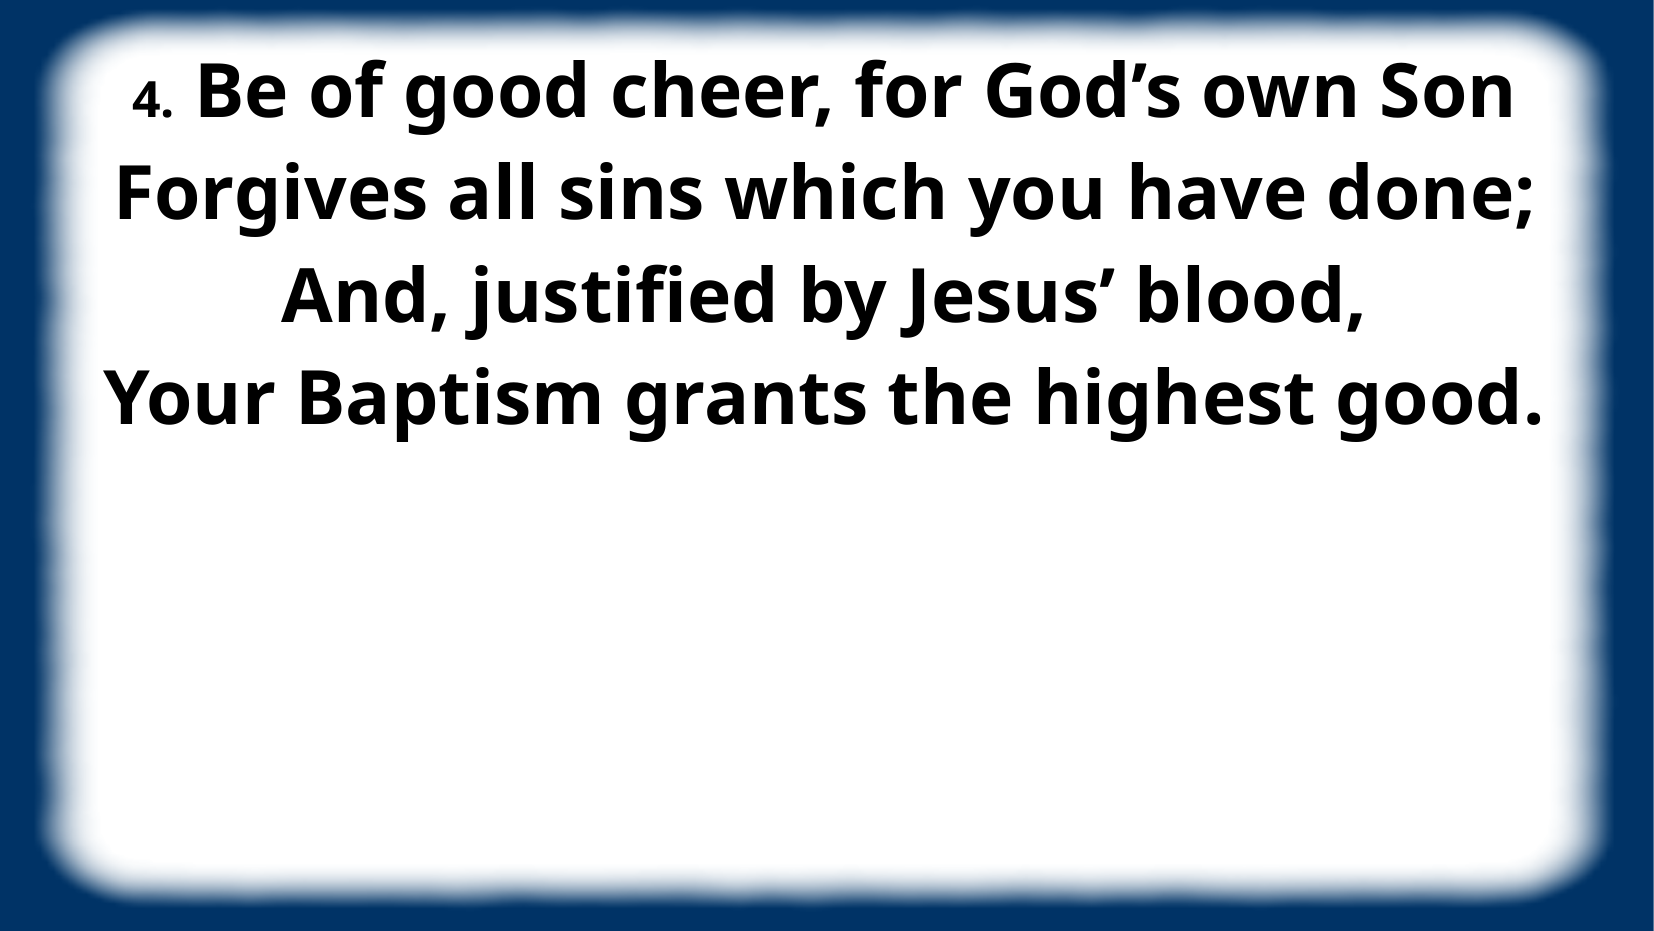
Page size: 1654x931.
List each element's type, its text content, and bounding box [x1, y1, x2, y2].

text_box 4. Be of good cheer, for God’s own Son Forgives all sins which you have done; And, justified by Jesus’ blood, Your Baptism grants the highest good. [75, 30, 1576, 445]
picture [0, 0, 1654, 931]
